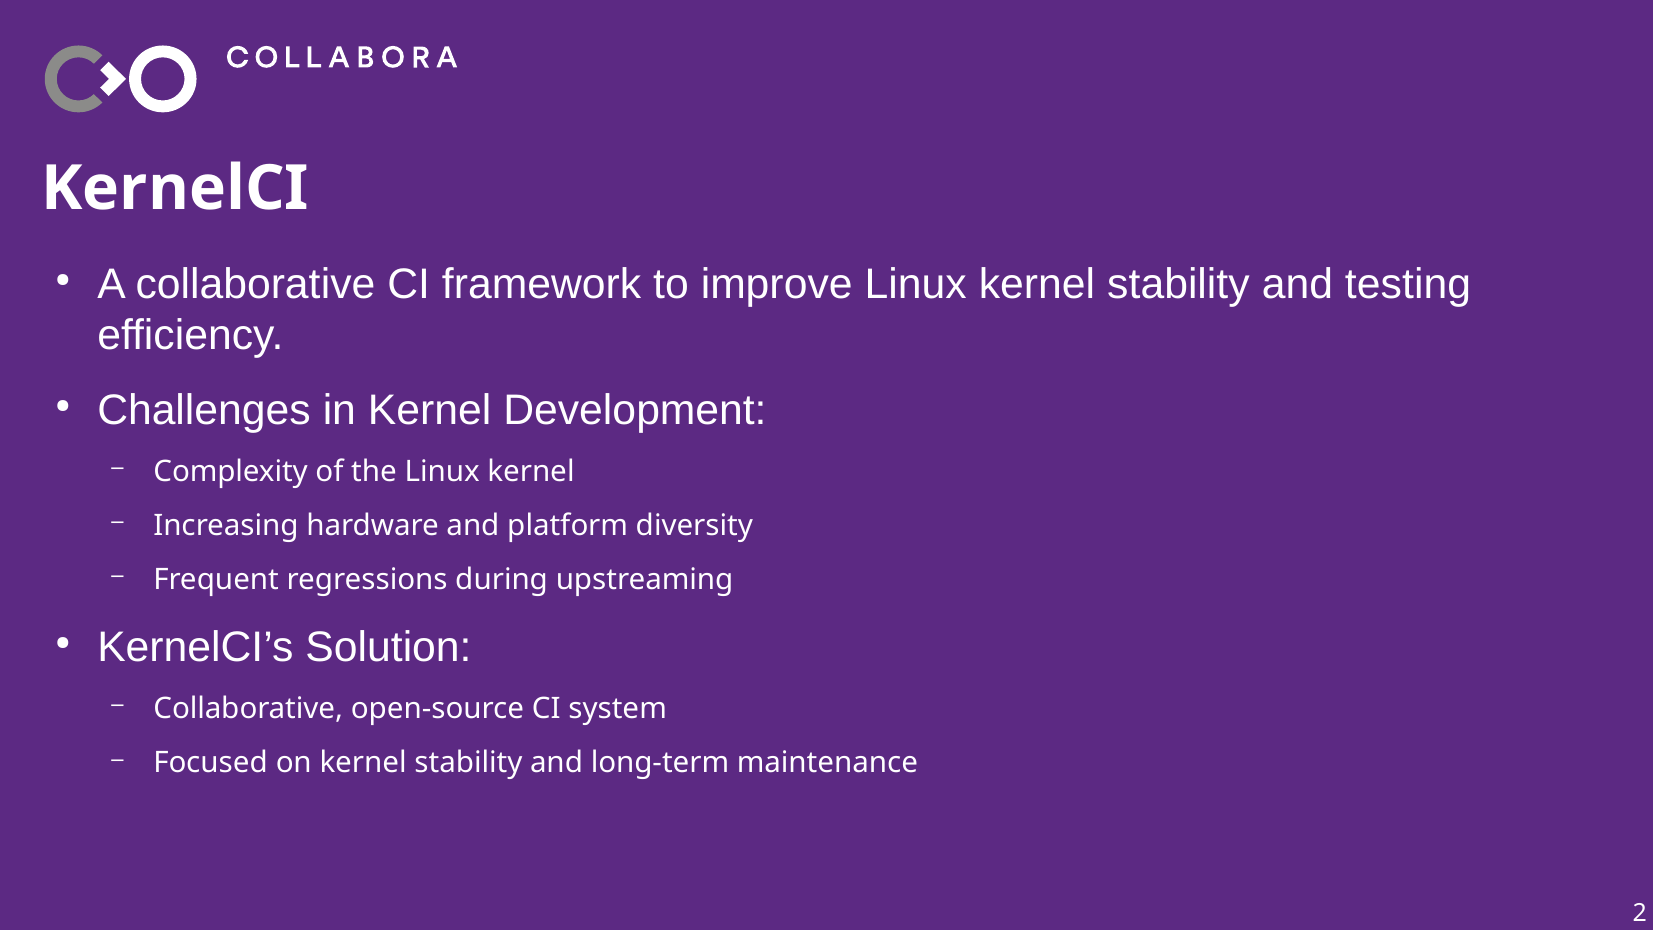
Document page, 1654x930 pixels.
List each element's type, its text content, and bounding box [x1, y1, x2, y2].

title KernelCI [41, 146, 1614, 255]
list A collaborative CI framework to improve Linux kernel stability and testing efficiency. Challenges in Kernel Development: Complexity of the Linux kernel Increasing hardware and platform diversity Frequent regressions during upstreaming KernelCI’s Solution: Collaborative, open-source CI system Focused on kernel stability and long-term maintenance [41, 255, 1614, 780]
